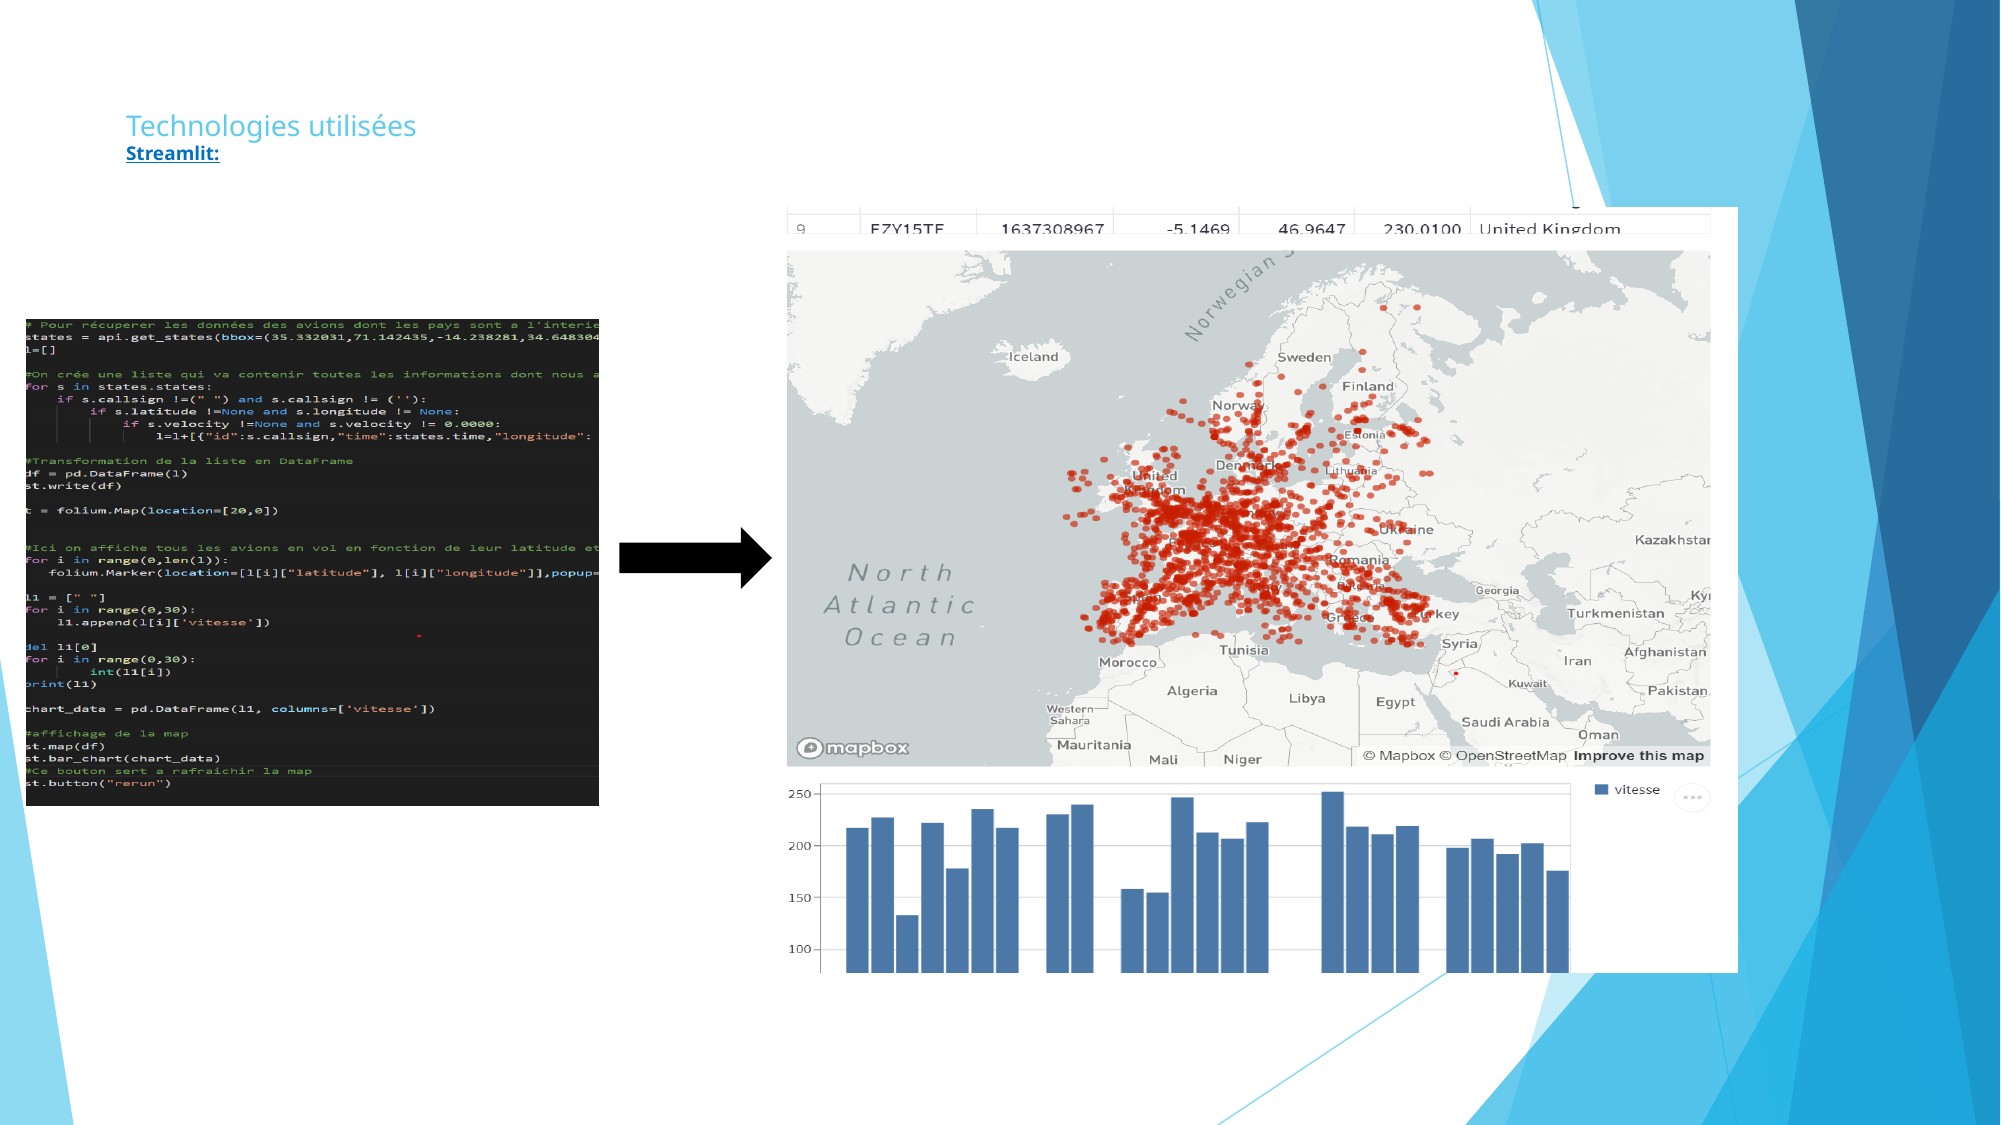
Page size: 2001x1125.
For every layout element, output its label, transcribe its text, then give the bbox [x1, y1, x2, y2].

title Technologies utilisées Streamlit: [111, 99, 1522, 241]
picture [26, 319, 599, 806]
picture [735, 207, 1738, 973]
text_box [620, 529, 771, 587]
